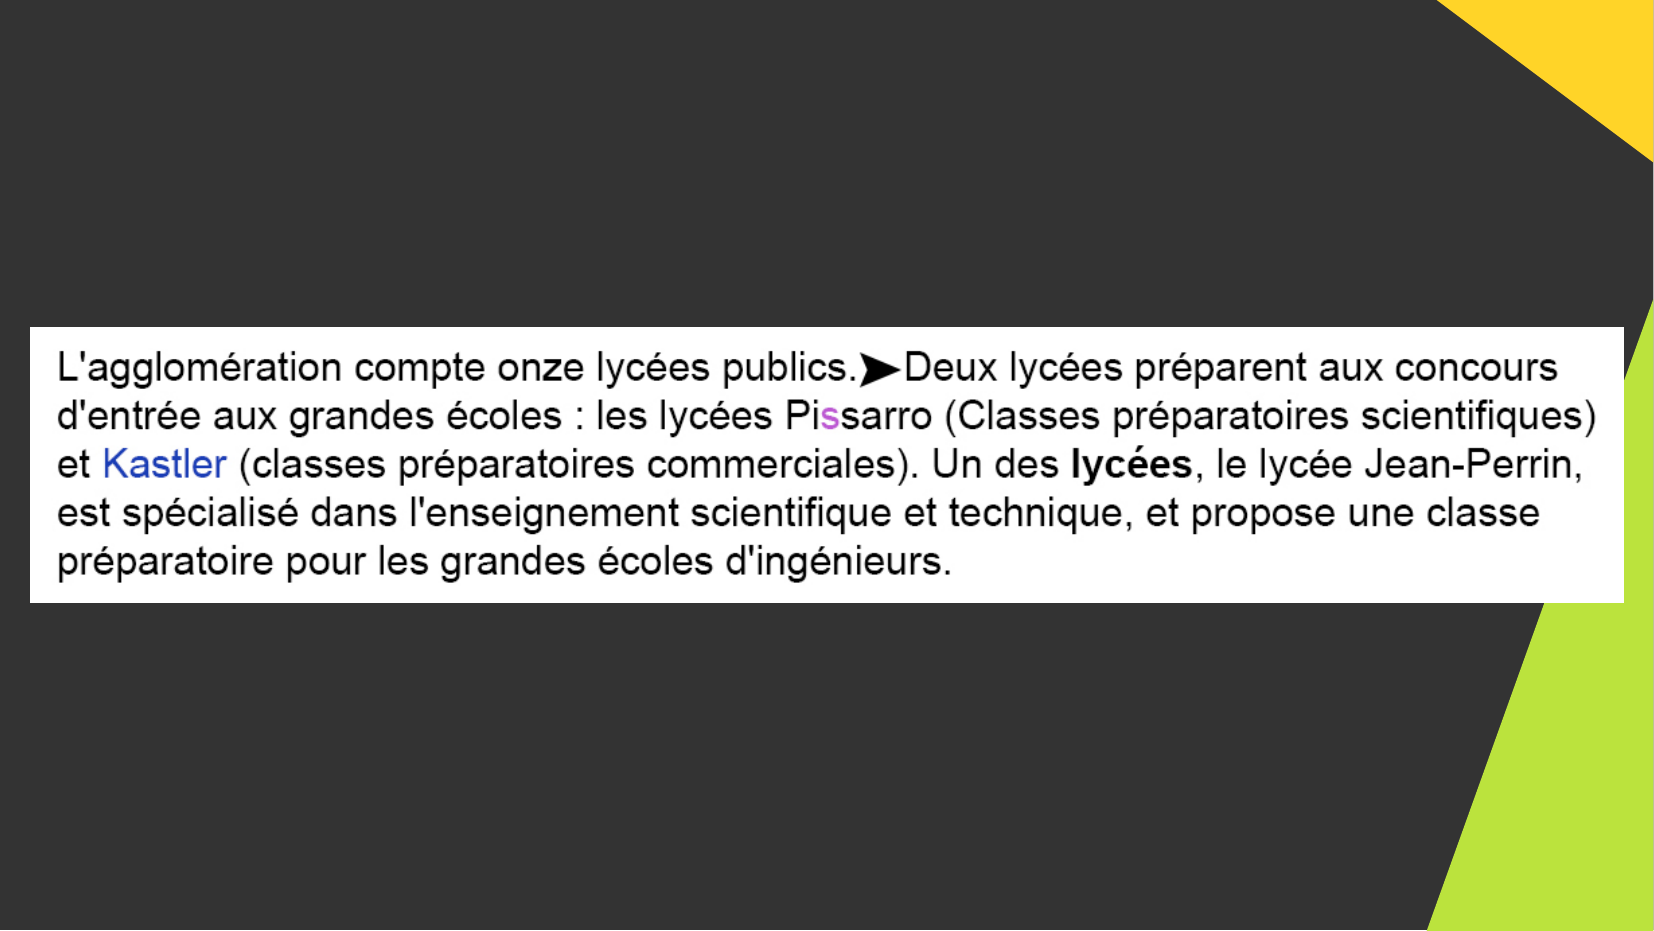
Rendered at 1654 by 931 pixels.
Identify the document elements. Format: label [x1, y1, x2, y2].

text_box [1436, 0, 1654, 163]
text_box [1426, 297, 1654, 931]
picture [30, 327, 1624, 603]
